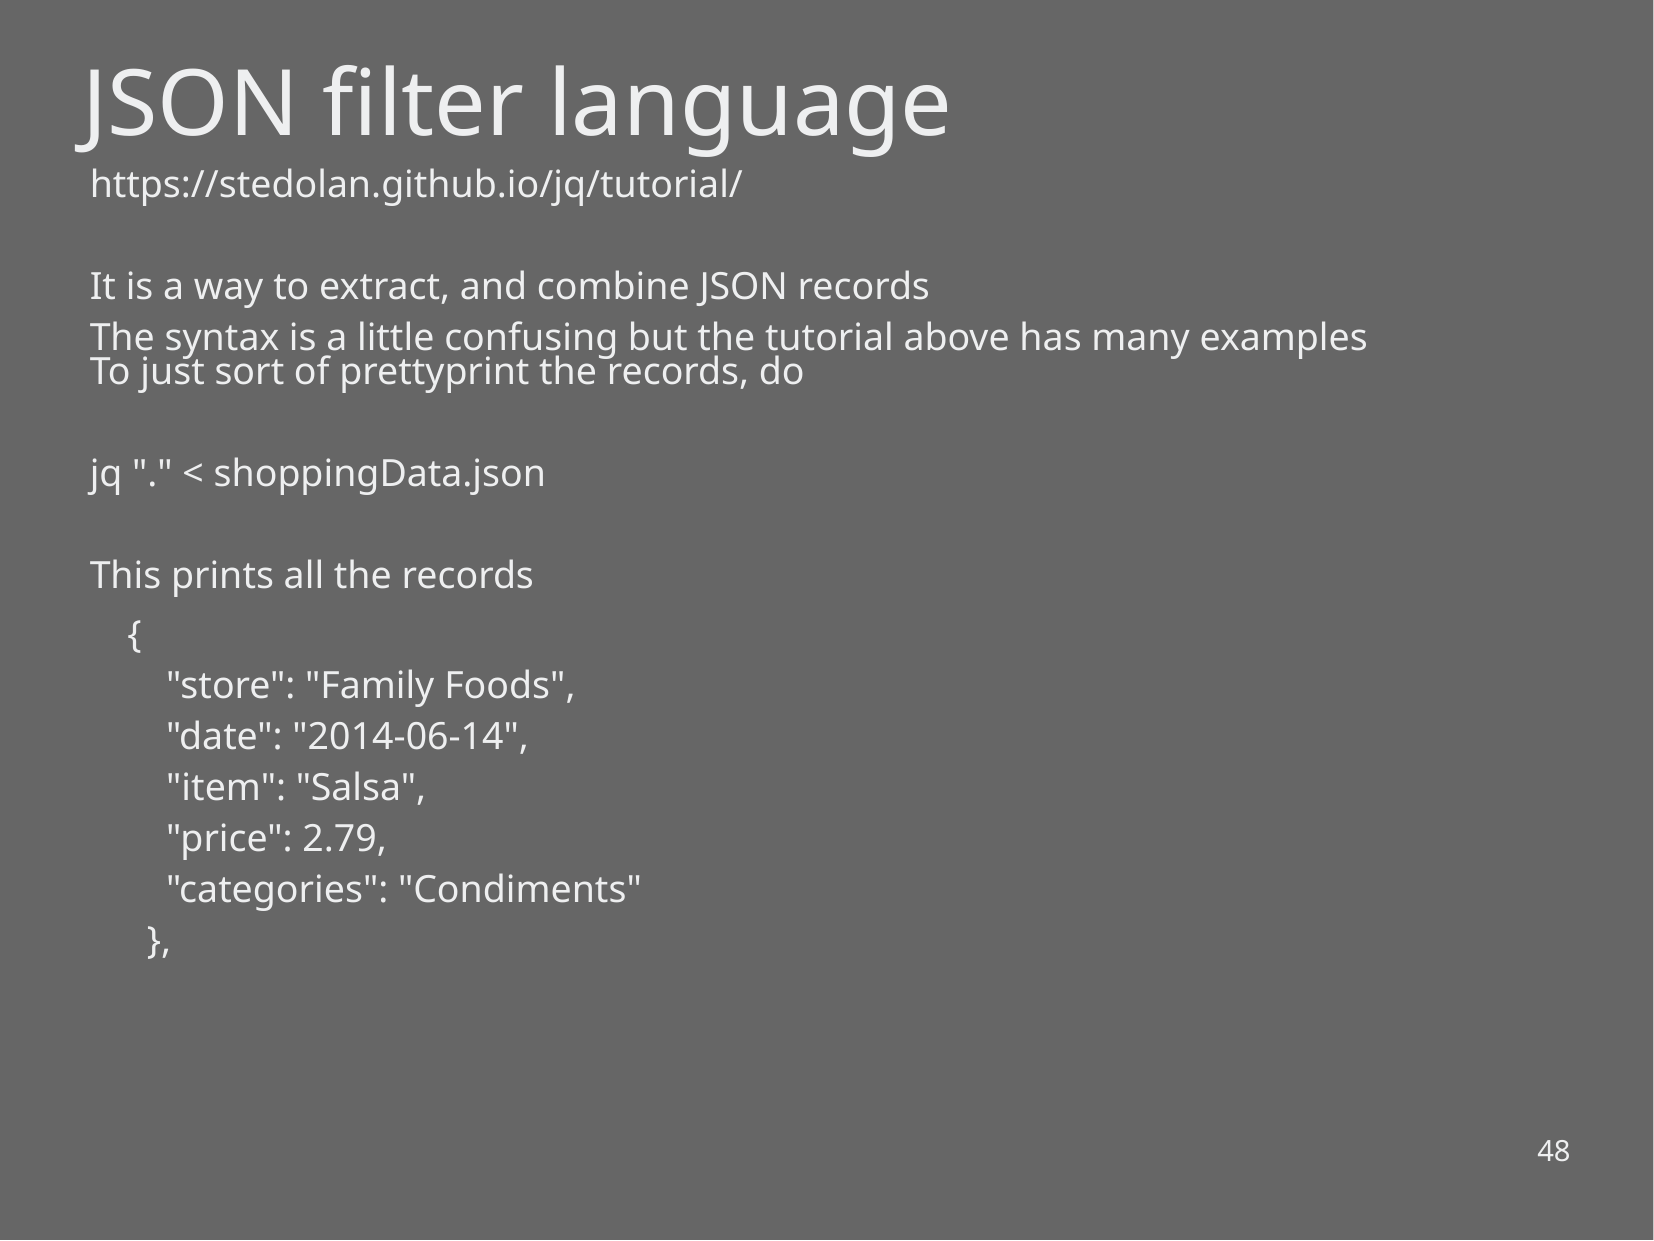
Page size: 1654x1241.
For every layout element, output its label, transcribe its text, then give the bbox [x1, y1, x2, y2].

text_box https://stedolan.github.io/jq/tutorial/ It is a way to extract, and combine JSON records The syntax is a little confusing but the tutorial above has many examples [75, 150, 1388, 863]
text_box { "store": "Family Foods", "date": "2014-06-14", "item": "Salsa", "price": 2.79, "categories": "Condiments" }, [112, 600, 1201, 1178]
text_box To just sort of prettyprint the records, do jq "." < shoppingData.json This prints all the records [75, 337, 976, 578]
title JSON filter language [82, 46, 1571, 154]
